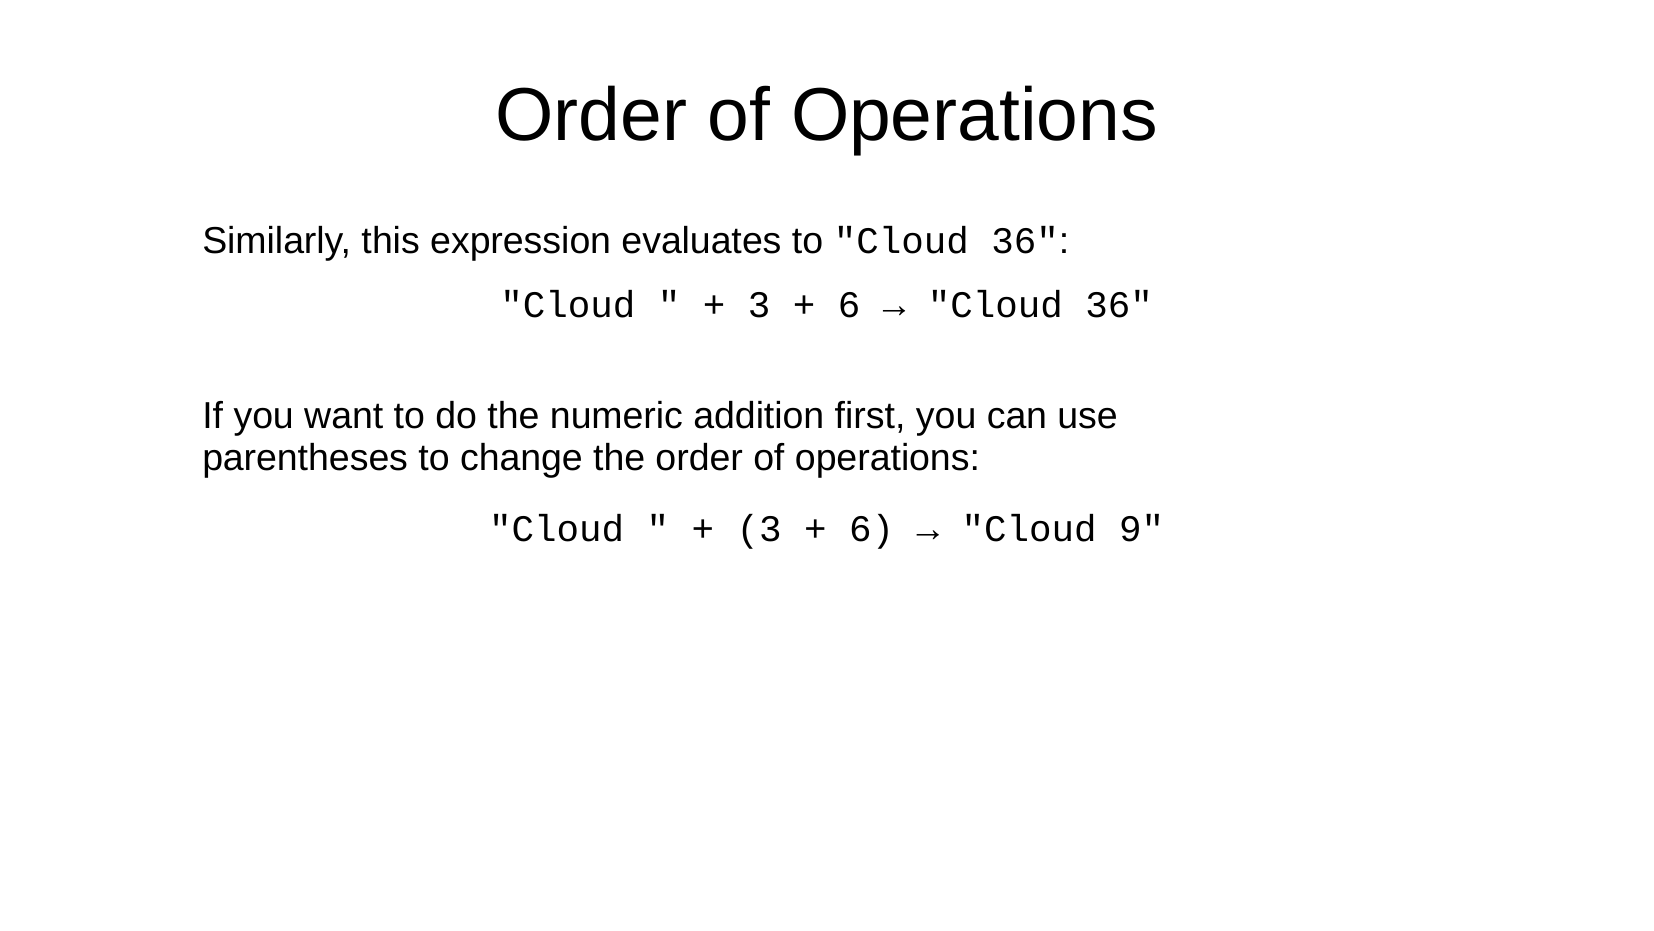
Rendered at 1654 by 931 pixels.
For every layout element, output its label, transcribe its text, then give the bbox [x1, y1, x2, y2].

text_box If you want to do the numeric addition first, you can use parentheses to change the order of operations: [187, 386, 1163, 486]
text_box "Cloud " + (3 + 6) → "Cloud 9" [474, 502, 1180, 561]
title Order of Operations [82, 37, 1571, 193]
text_box "Cloud " + 3 + 6 → "Cloud 36" [485, 278, 1168, 336]
text_box Similarly, this expression evaluates to "Cloud 36": [187, 212, 1515, 273]
